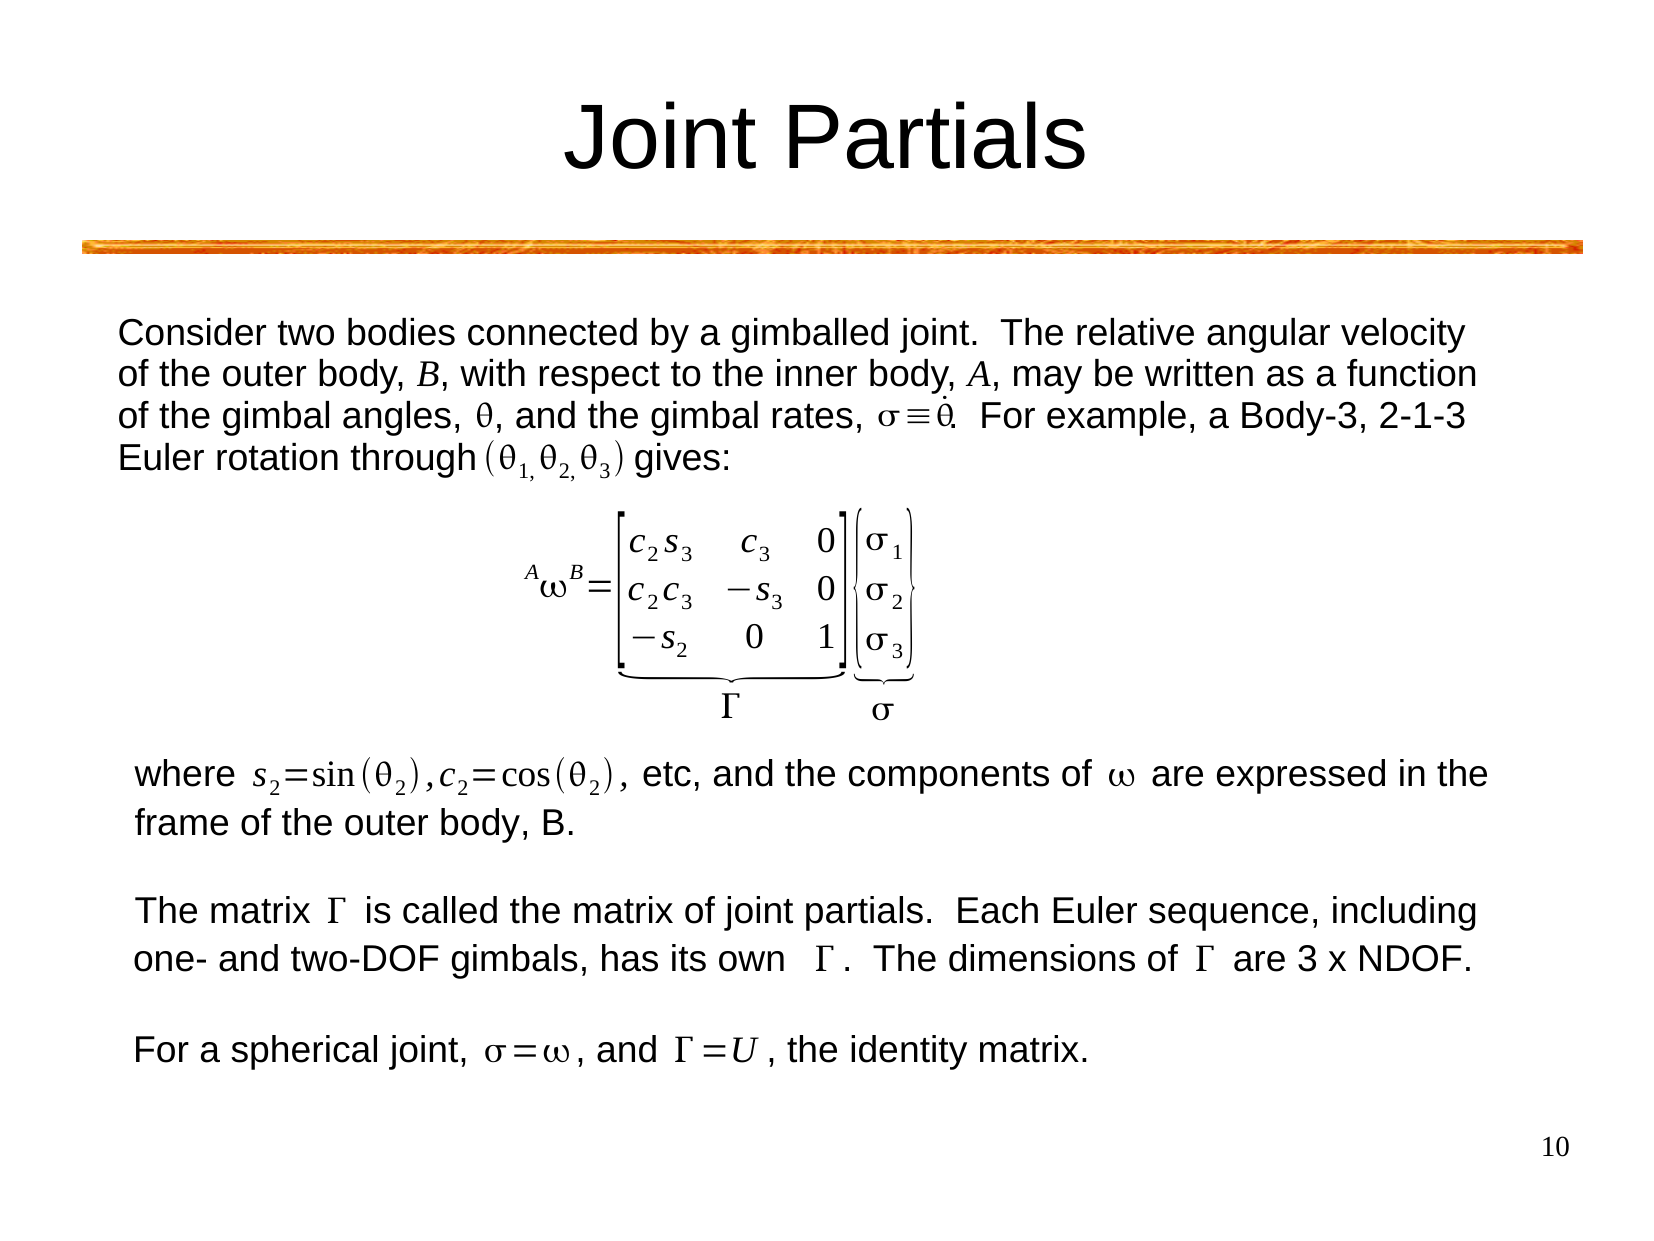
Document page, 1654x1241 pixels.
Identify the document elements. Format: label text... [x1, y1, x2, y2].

text_box Consider two bodies connected by a gimballed joint. The relative angular velocity of the outer body, B, with respect to the inner body, A, may be written as a function of the gimbal angles, , and the gimbal rates, . For example, a Body-3, 2-1-3 Euler rotation through gives: [102, 303, 1506, 487]
chart [870, 394, 961, 437]
chart [468, 394, 631, 484]
title Joint Partials [82, 49, 1571, 226]
chart [515, 506, 926, 732]
picture [82, 240, 1583, 254]
chart [127, 751, 1496, 1075]
